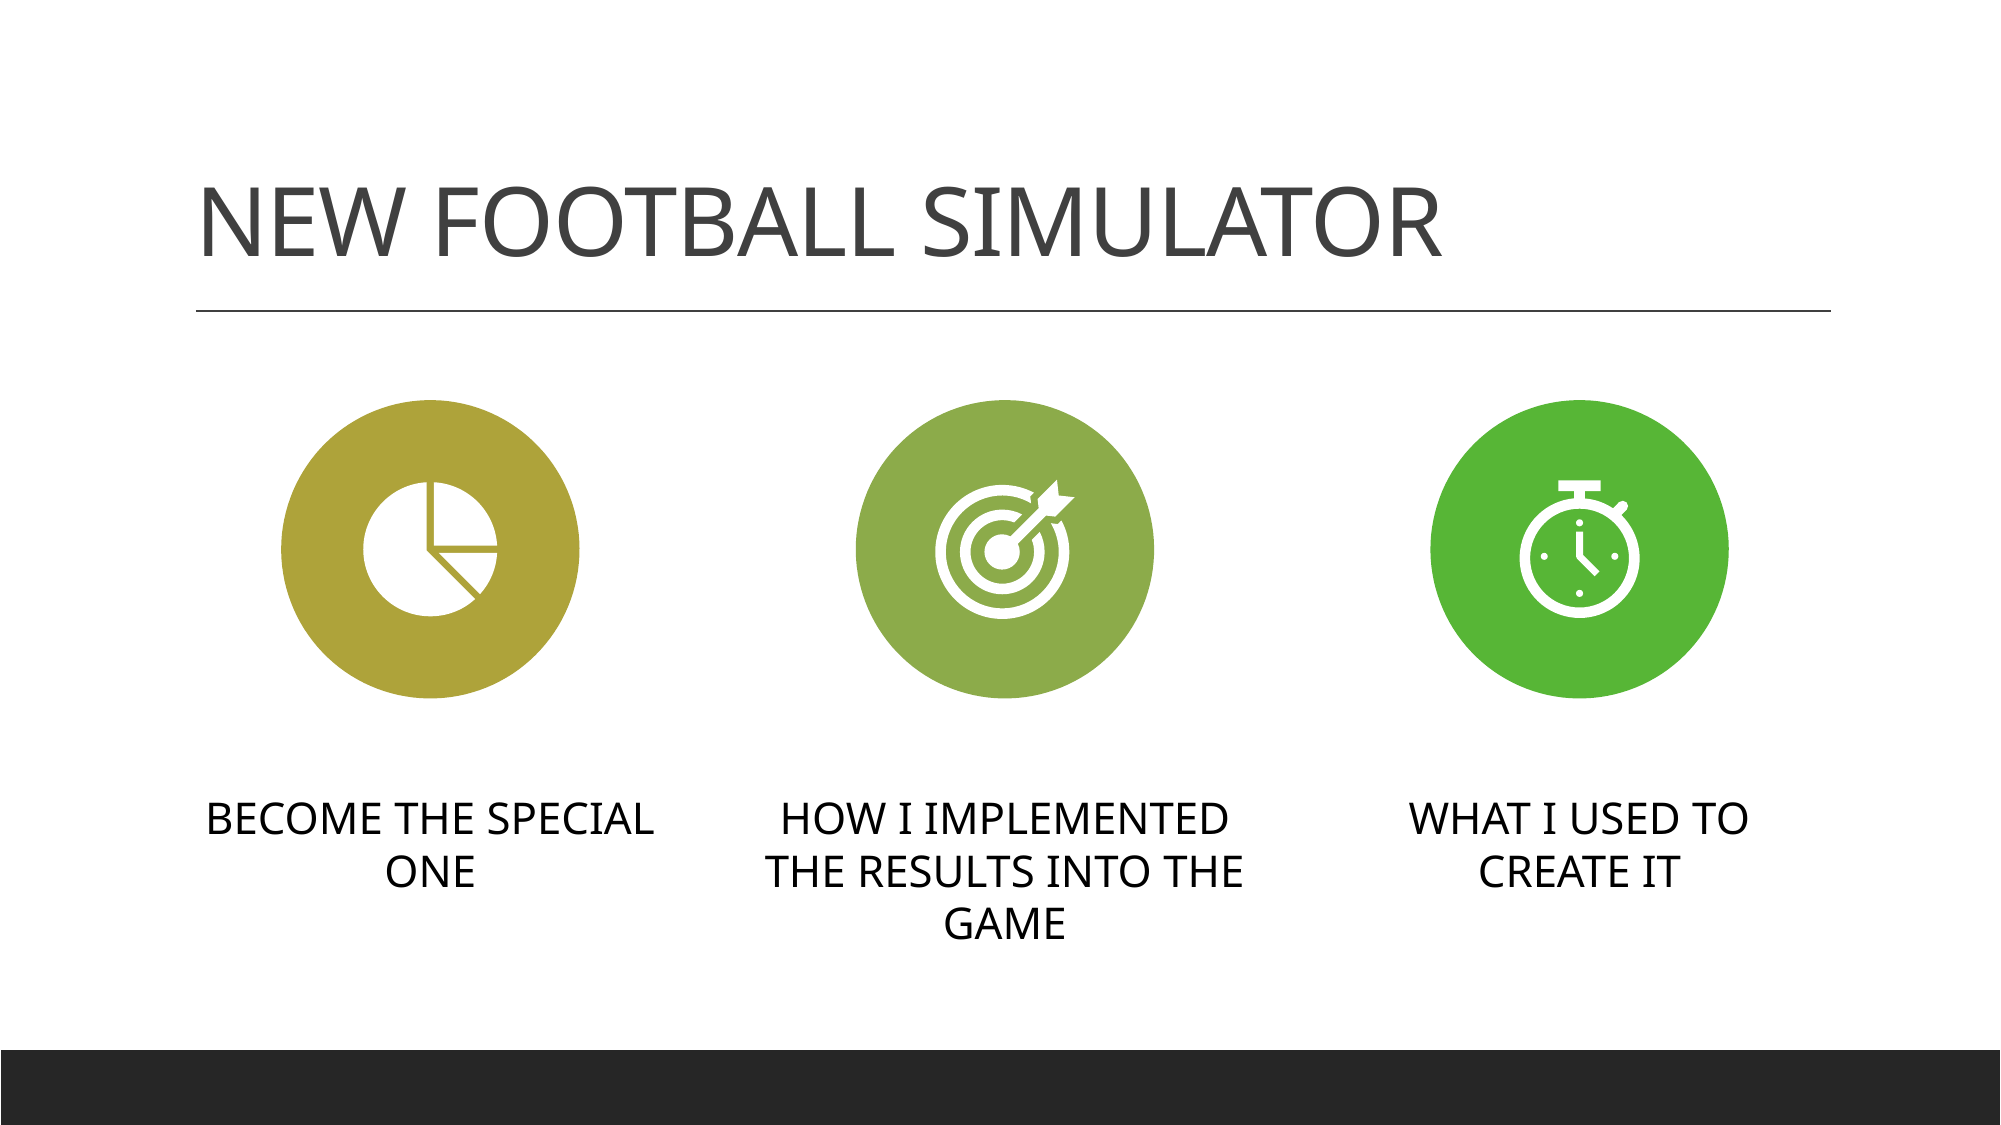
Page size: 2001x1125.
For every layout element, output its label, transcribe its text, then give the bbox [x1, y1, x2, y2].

text_box [1430, 400, 1729, 699]
text_box HOW I IMPLEMENTED THE RESULTS INTO THE GAME [760, 791, 1250, 910]
title NEW FOOTBALL SIMULATOR [180, 47, 1831, 286]
text_box [281, 400, 580, 699]
text_box [855, 400, 1155, 699]
text_box BECOME THE SPECIAL ONE [185, 791, 675, 910]
text_box WHAT I USED TO CREATE IT [1335, 791, 1825, 910]
